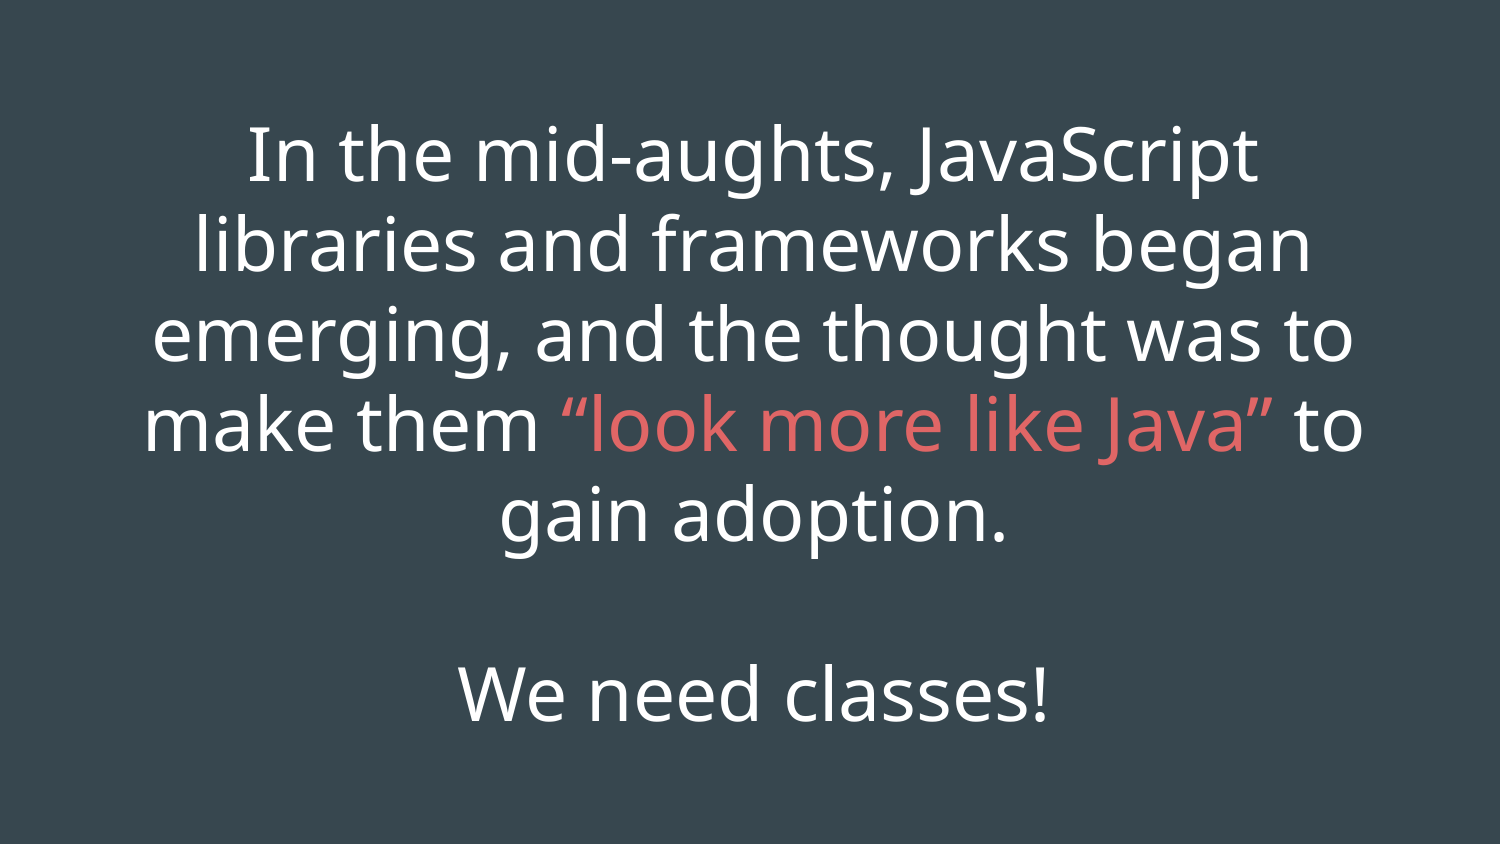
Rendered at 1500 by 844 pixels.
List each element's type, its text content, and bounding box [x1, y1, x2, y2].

title In the mid-aughts, JavaScript libraries and frameworks began emerging, and the thought was to make them “look more like Java” to gain adoption. We need classes! [110, 351, 1399, 493]
